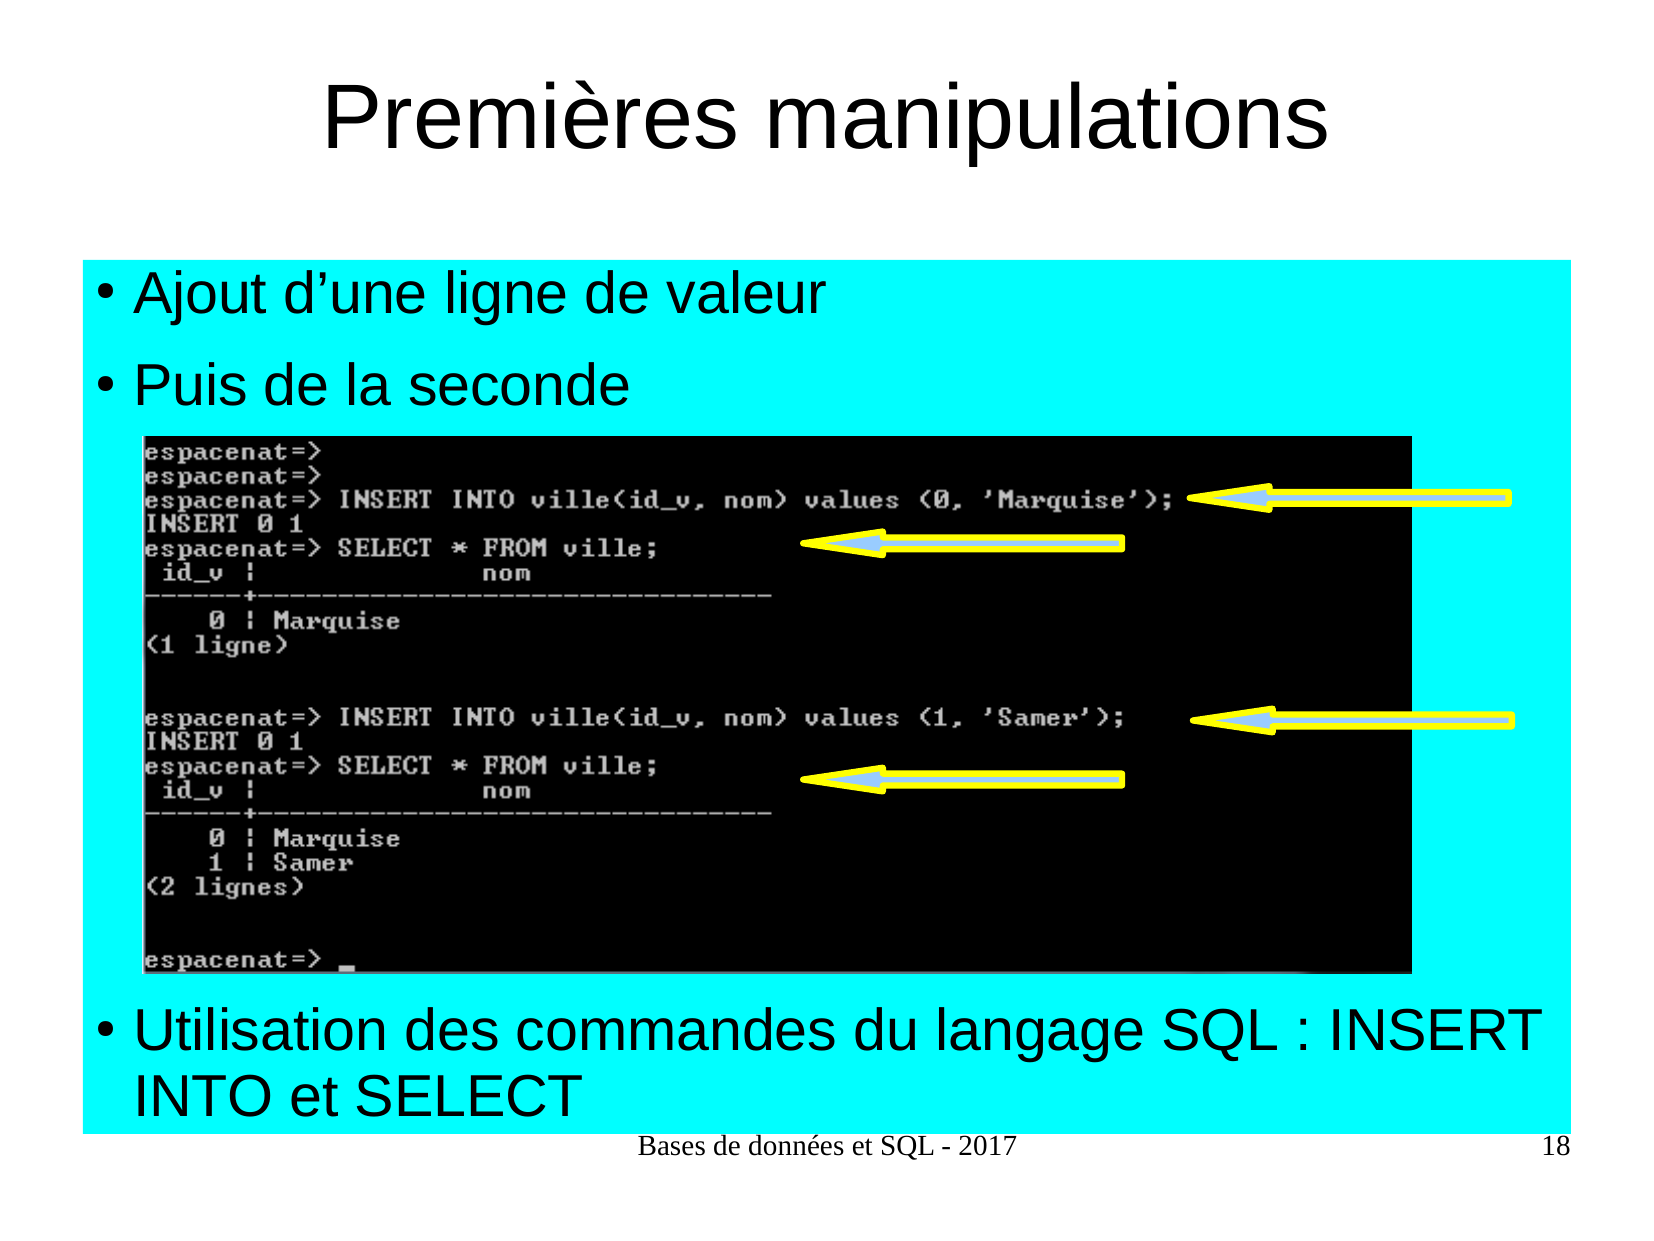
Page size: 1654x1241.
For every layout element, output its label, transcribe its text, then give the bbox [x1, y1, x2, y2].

list Ajout d’une ligne de valeur Puis de la seconde Utilisation des commandes du langage SQL : INSERT INTO et SELECT [82, 259, 1571, 1134]
picture [142, 436, 1412, 975]
text_box [1189, 486, 1509, 510]
text_box [803, 767, 1123, 792]
text_box [1192, 708, 1512, 733]
text_box [803, 531, 1123, 556]
title Premières manipulations [82, 56, 1571, 178]
